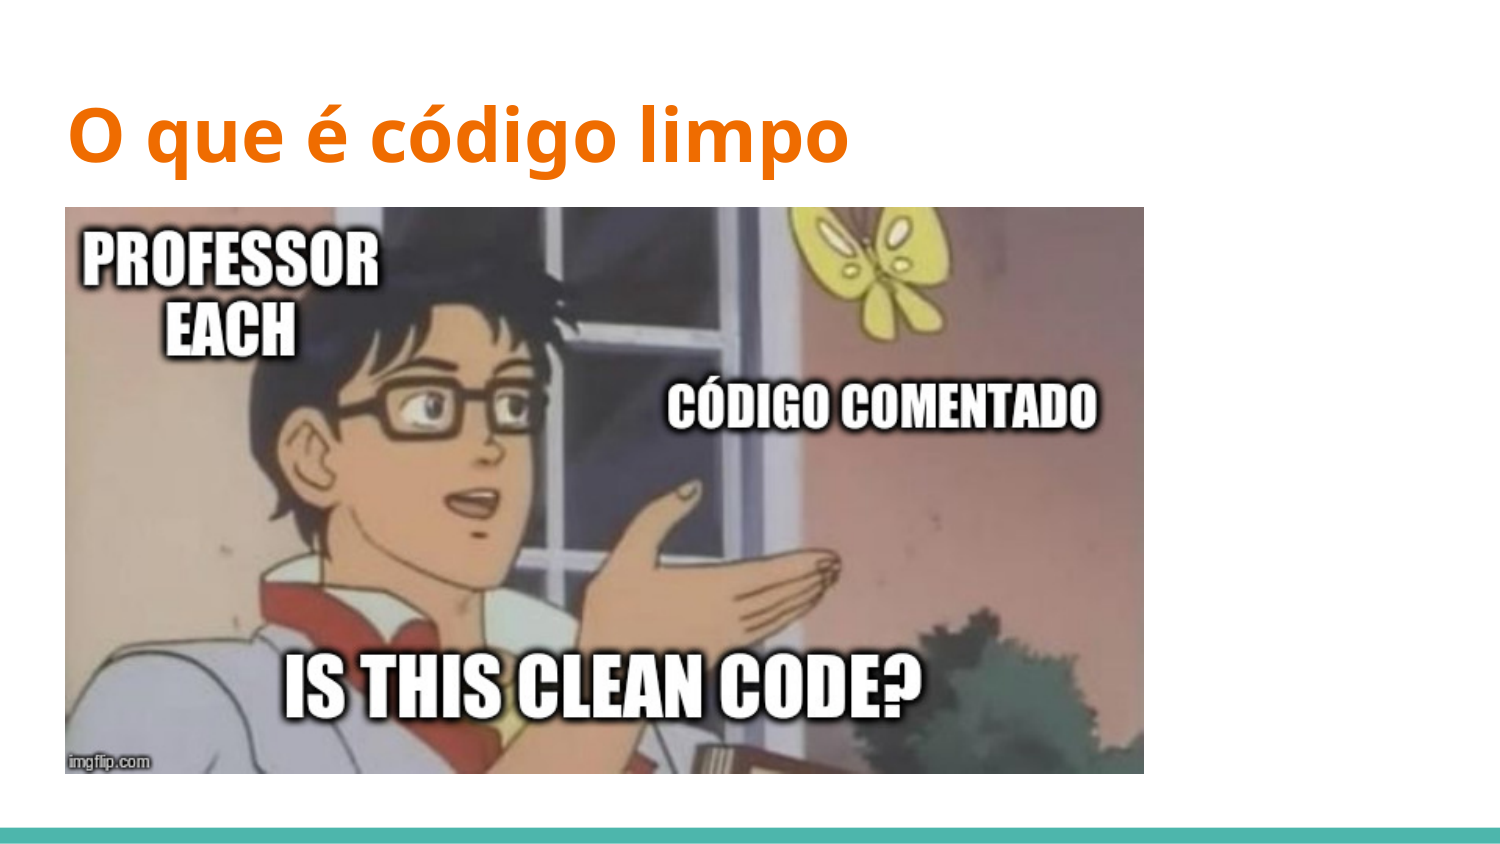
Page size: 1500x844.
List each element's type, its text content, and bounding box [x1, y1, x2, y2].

title O que é código limpo [51, 72, 1449, 189]
picture [65, 207, 1144, 774]
